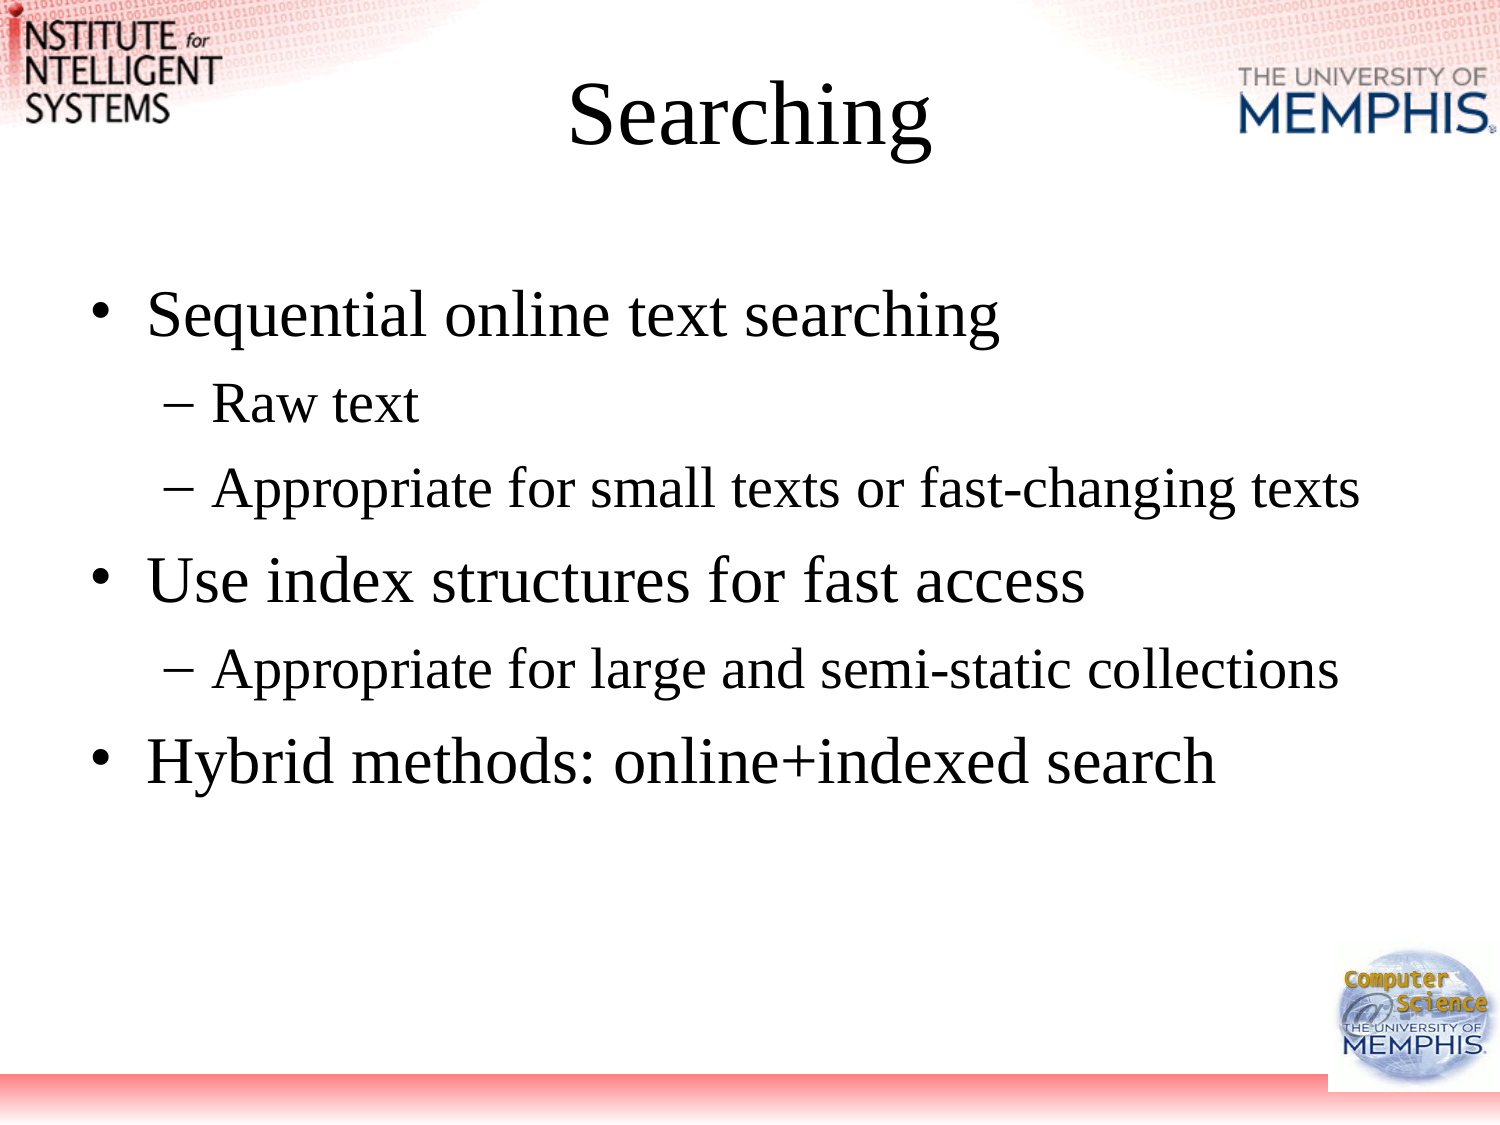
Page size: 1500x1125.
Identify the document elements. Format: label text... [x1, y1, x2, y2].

picture [1328, 941, 1500, 1092]
title Searching [75, 45, 1426, 233]
list Sequential online text searching Raw text Appropriate for small texts or fast-changing texts Use index structures for fast access Appropriate for large and semi-static collections Hybrid methods: online+indexed search [75, 262, 1426, 1006]
picture [1012, 0, 1500, 141]
picture [0, 0, 501, 132]
